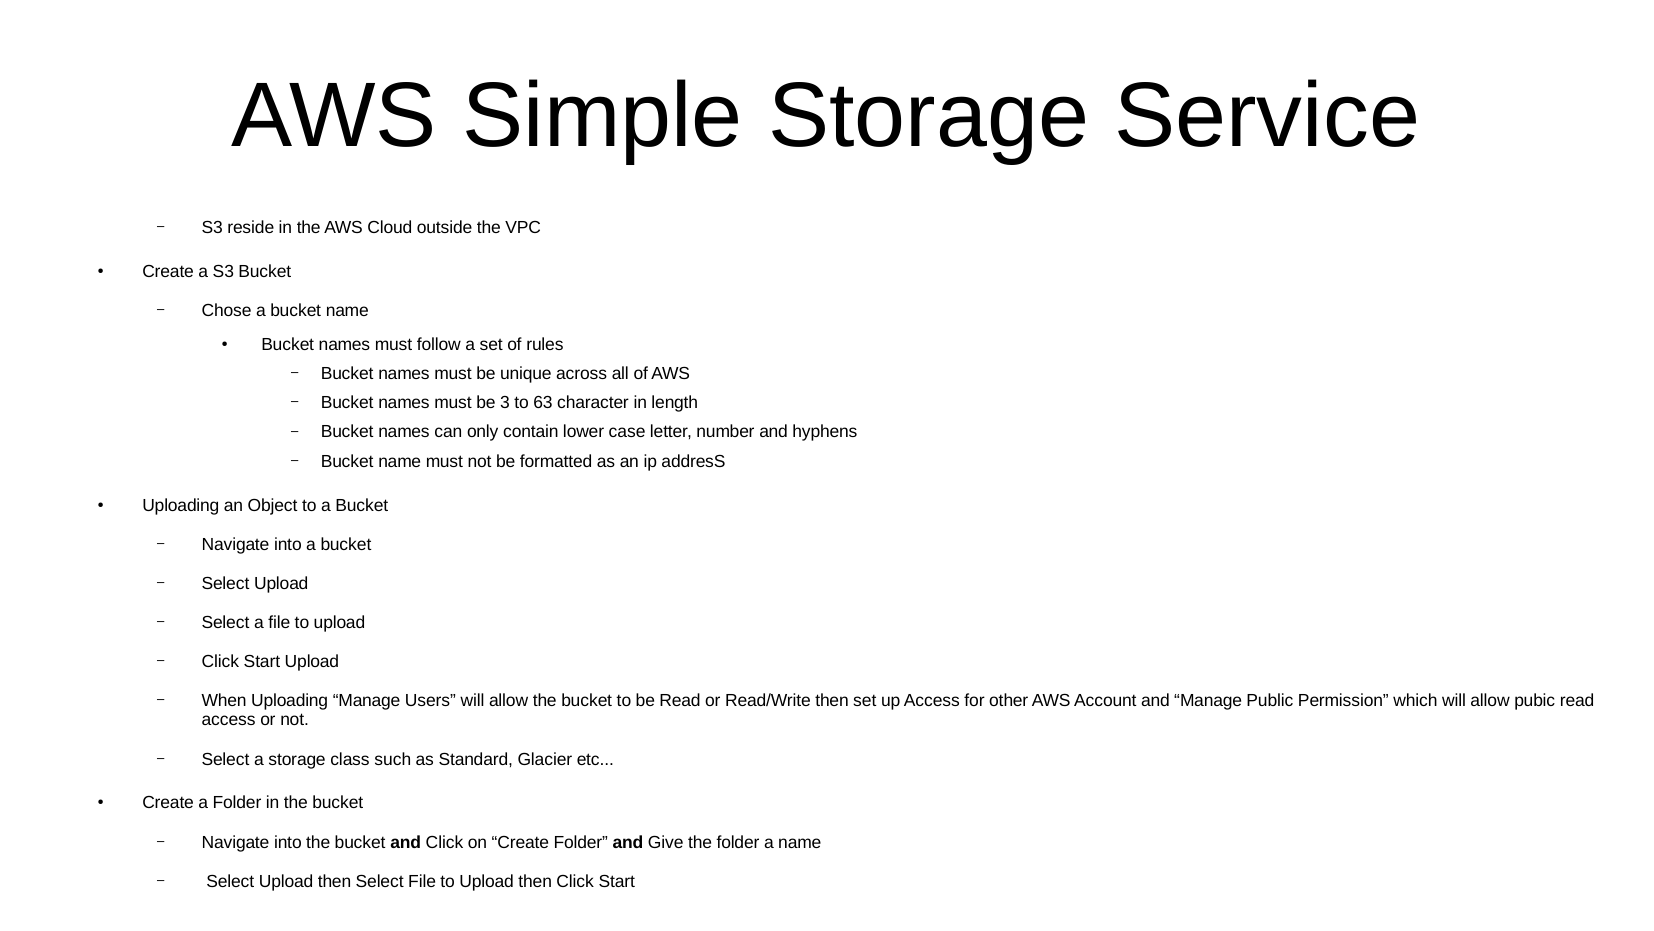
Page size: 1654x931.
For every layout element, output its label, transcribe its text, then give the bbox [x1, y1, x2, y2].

list S3 reside in the AWS Cloud outside the VPC Create a S3 Bucket Chose a bucket name Bucket names must follow a set of rules Bucket names must be unique across all of AWS Bucket names must be 3 to 63 character in length Bucket names can only contain lower case letter, number and hyphens Bucket name must not be formatted as an ip addresS Uploading an Object to a Bucket Navigate into a bucket Select Upload Select a file to upload Click Start Upload When Uploading “Manage Users” will allow the bucket to be Read or Read/Write then set up Access for other AWS Account and “Manage Public Permission” which will allow pubic read access or not. Select a storage class such as Standard, Glacier etc... Create a Folder in the bucket Navigate into the bucket and Click on “Create Folder” and Give the folder a name Select Upload then Select File to Upload then Click Start [82, 217, 1621, 901]
title AWS Simple Storage Service [82, 37, 1571, 193]
